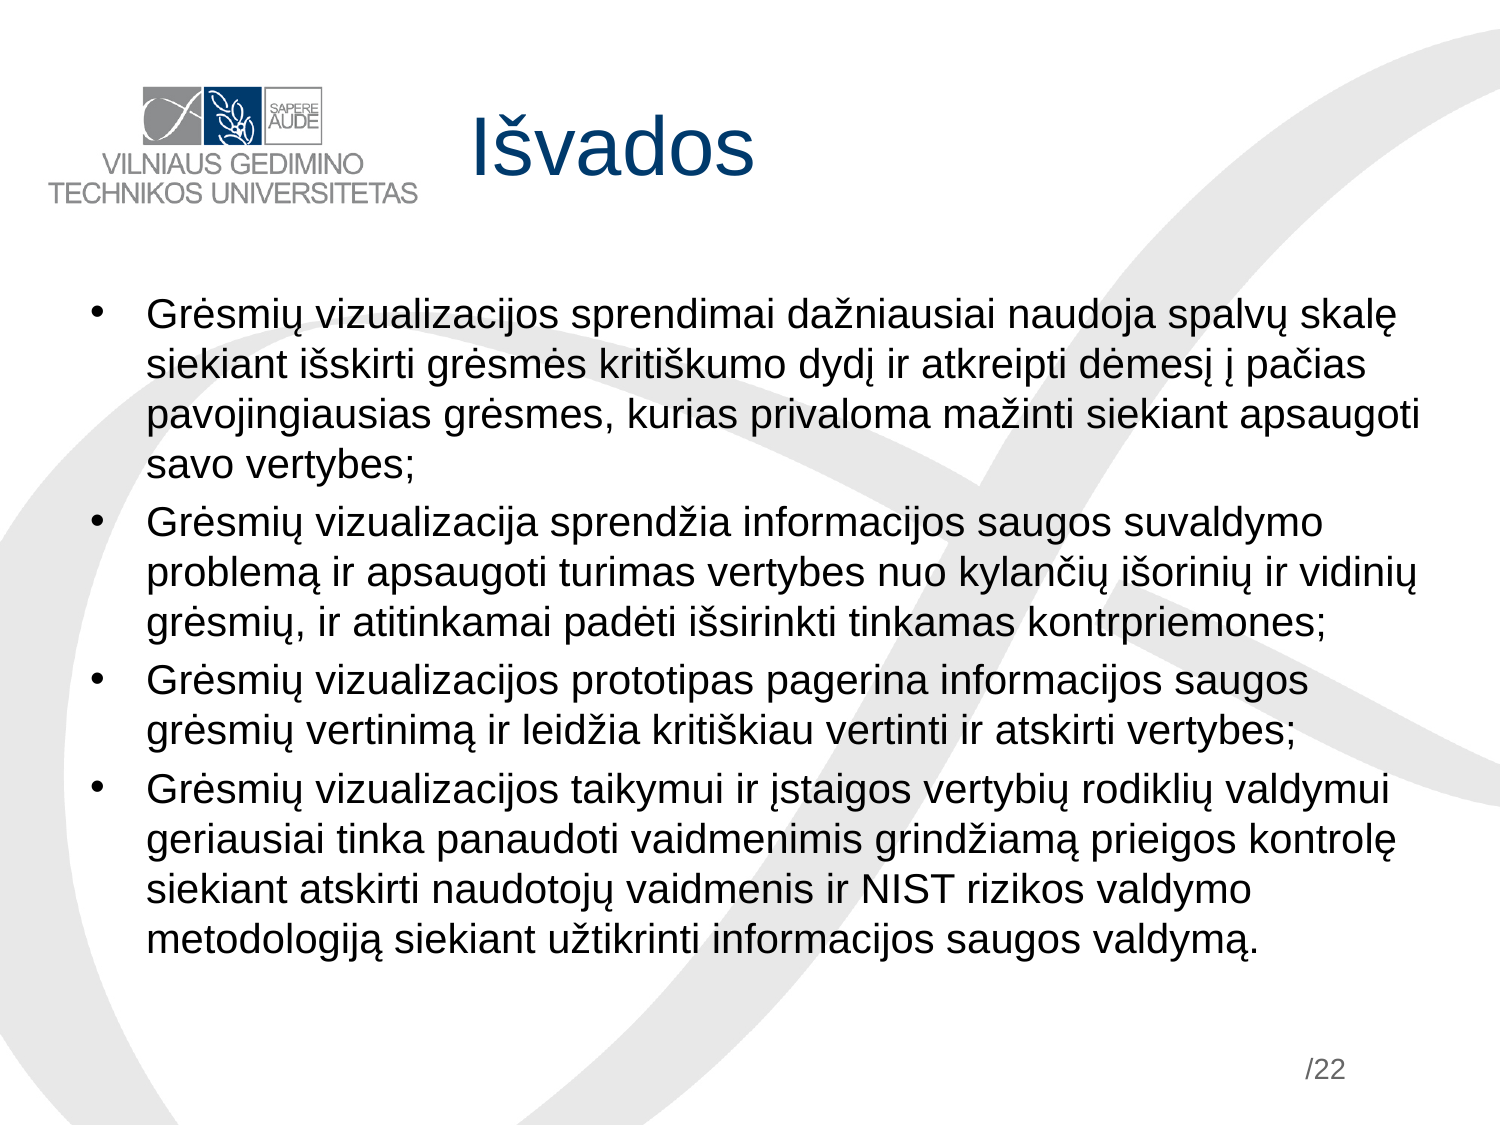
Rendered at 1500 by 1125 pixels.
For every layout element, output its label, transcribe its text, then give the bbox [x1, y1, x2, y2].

text_box Grėsmių vizualizacijos sprendimai dažniausiai naudoja spalvų skalę siekiant išskirti grėsmės kritiškumo dydį ir atkreipti dėmesį į pačias pavojingiausias grėsmes, kurias privaloma mažinti siekiant apsaugoti savo vertybes; Grėsmių vizualizacija sprendžia informacijos saugos suvaldymo problemą ir apsaugoti turimas vertybes nuo kylančių išorinių ir vidinių grėsmių, ir atitinkamai padėti išsirinkti tinkamas kontrpriemones; Grėsmių vizualizacijos prototipas pagerina informacijos saugos grėsmių vertinimą ir leidžia kritiškiau vertinti ir atskirti vertybes; Grėsmių vizualizacijos taikymui ir įstaigos vertybių rodiklių valdymui geriausiai tinka panaudoti vaidmenimis grindžiamą prieigos kontrolę siekiant atskirti naudotojų vaidmenis ir NIST rizikos valdymo metodologiją siekiant užtikrinti informacijos saugos valdymą. [75, 278, 1447, 1035]
text_box Išvados [454, 19, 1447, 265]
text_box /22 [1290, 1042, 1447, 1103]
picture [0, 0, 1500, 1125]
